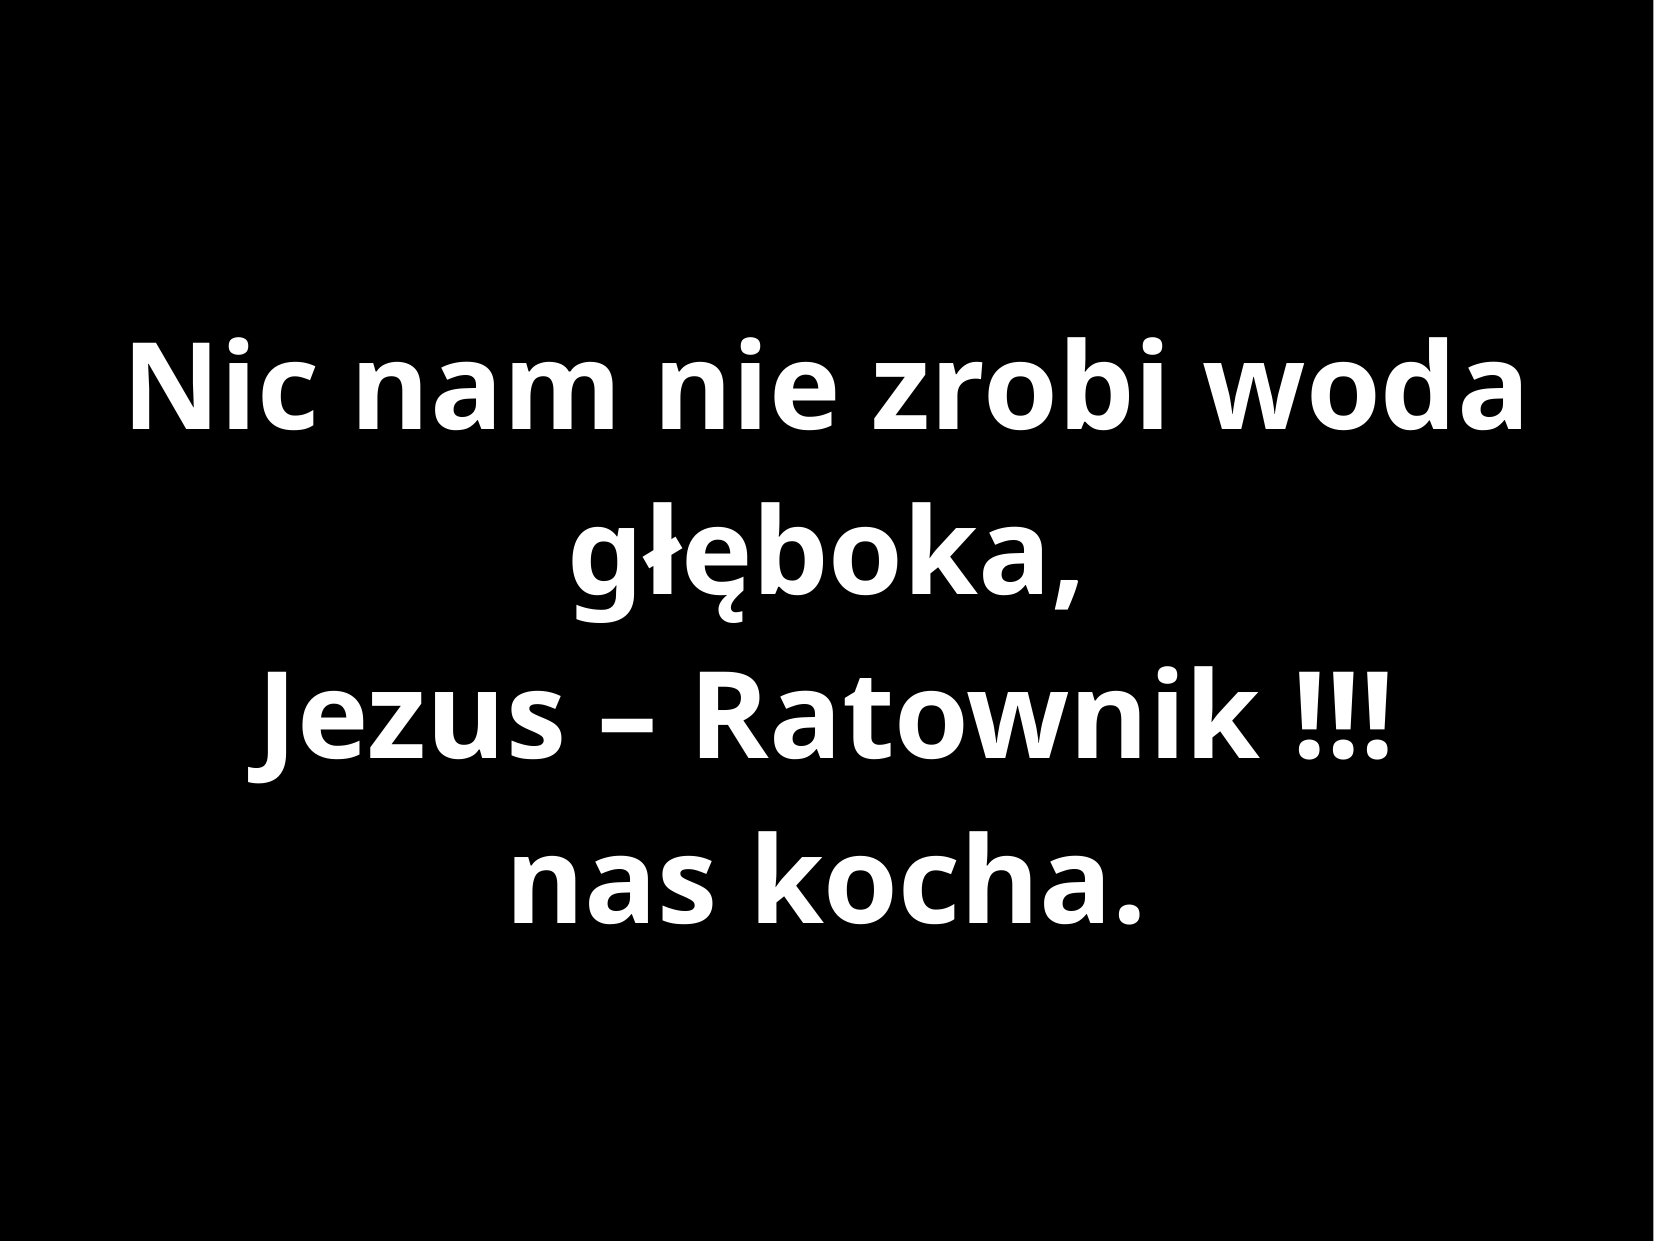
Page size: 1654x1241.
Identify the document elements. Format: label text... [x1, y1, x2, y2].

title Nic nam nie zrobi woda głęboka, Jezus – Ratownik !!! nas kocha. [0, 0, 1654, 1241]
